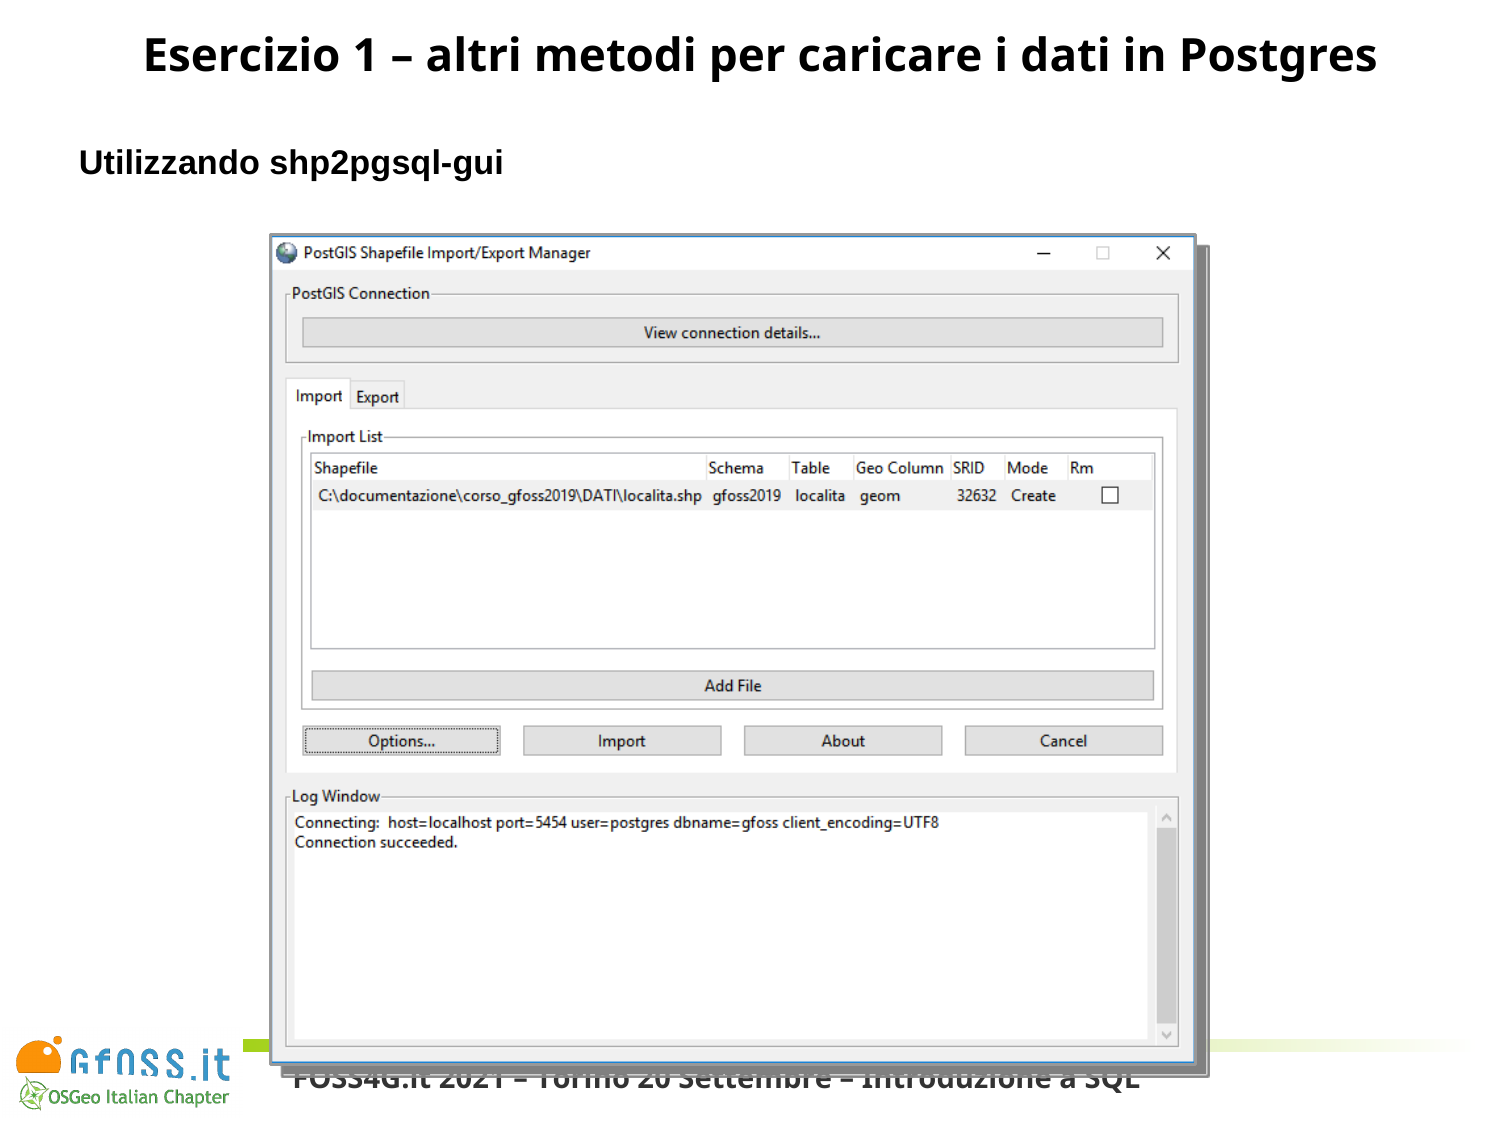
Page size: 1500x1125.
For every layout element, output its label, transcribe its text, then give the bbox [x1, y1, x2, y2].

text_box Utilizzando shp2pgsql-gui [64, 135, 1458, 572]
title Esercizio 1 – altri metodi per caricare i dati in Postgres [21, 26, 1500, 82]
picture [271, 236, 1195, 1063]
picture [2, 1027, 243, 1118]
